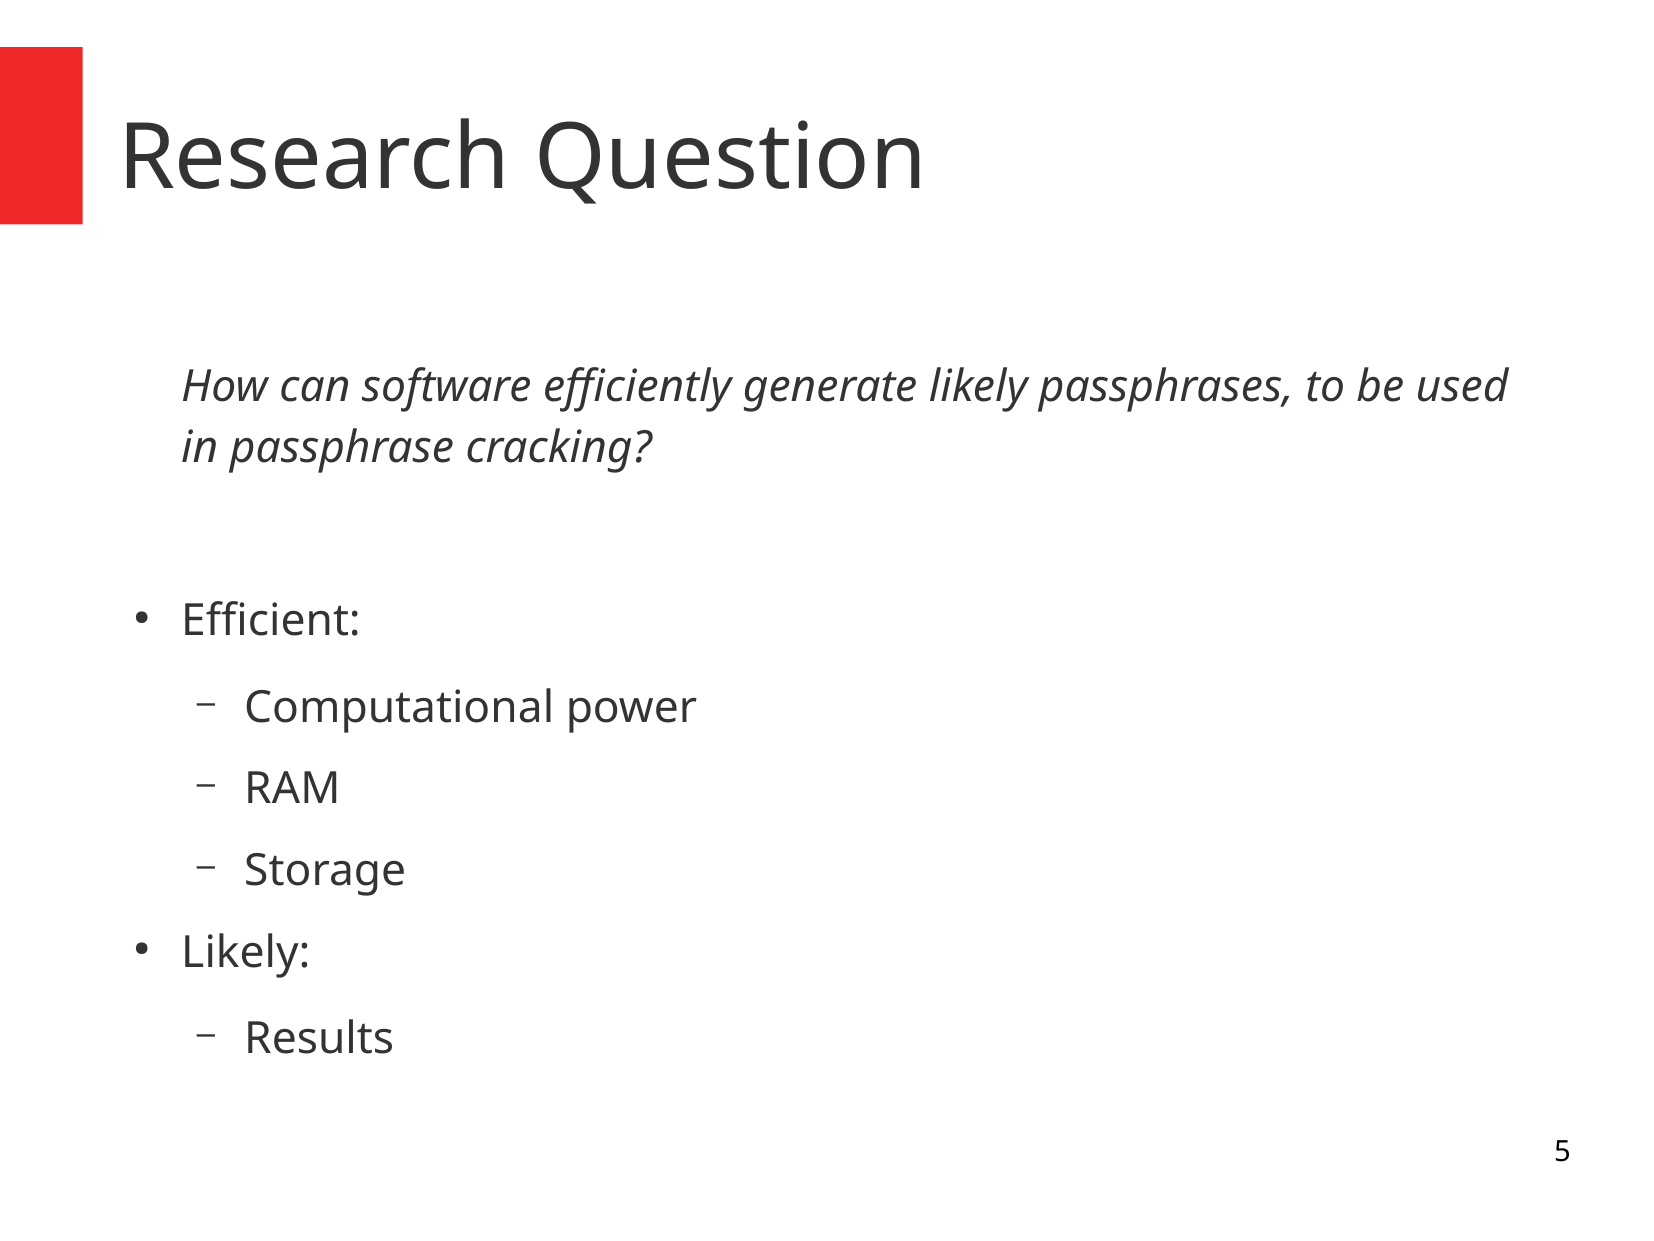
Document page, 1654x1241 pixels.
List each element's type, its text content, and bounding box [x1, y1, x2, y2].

title Research Question [118, 49, 1571, 257]
list How can software efficiently generate likely passphrases, to be used in passphrase cracking? Efficient: Computational power RAM Storage Likely: Results [118, 354, 1536, 1074]
